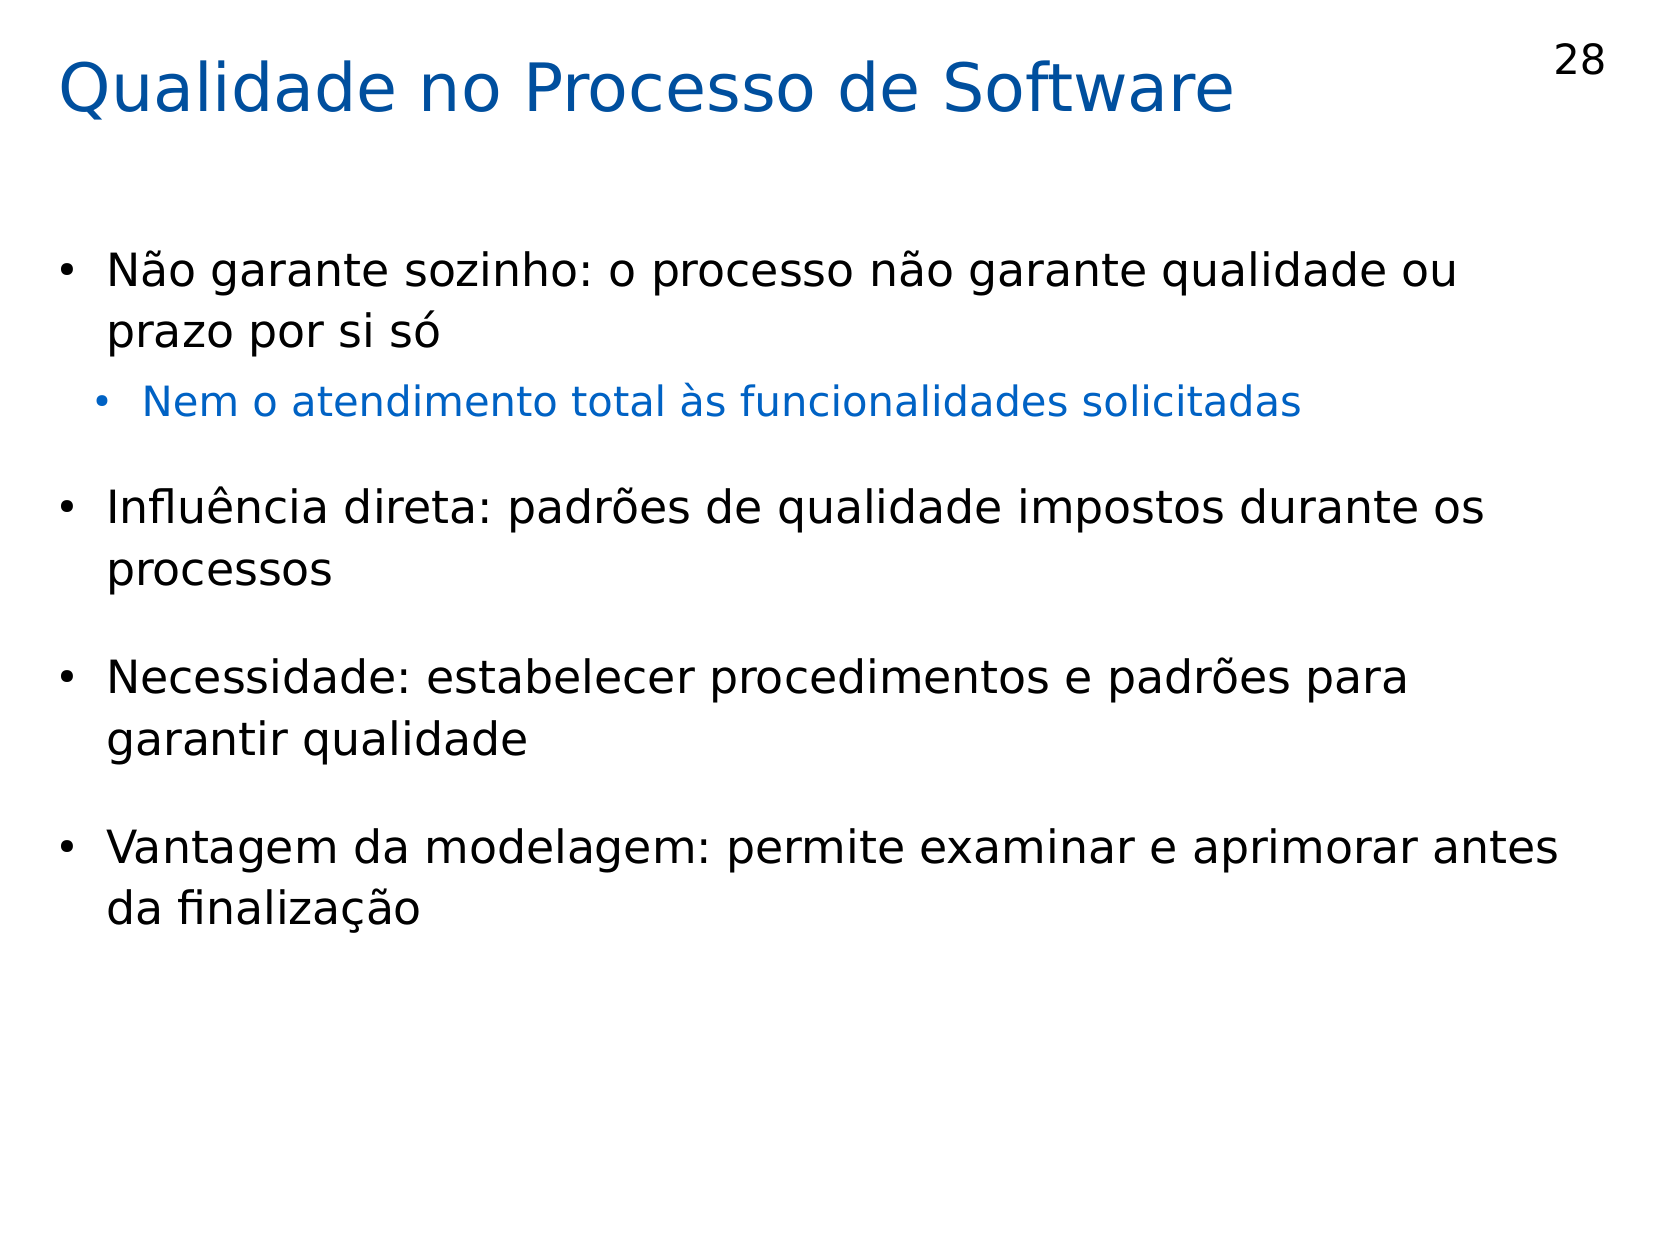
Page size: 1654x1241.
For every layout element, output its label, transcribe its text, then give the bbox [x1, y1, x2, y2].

list Não garante sozinho: o processo não garante qualidade ou prazo por si só Nem o atendimento total às funcionalidades solicitadas Influência direta: padrões de qualidade impostos durante os processos Necessidade: estabelecer procedimentos e padrões para garantir qualidade Vantagem da modelagem: permite examinar e aprimorar antes da finalização [59, 236, 1595, 1211]
title Qualidade no Processo de Software [59, 29, 1506, 148]
